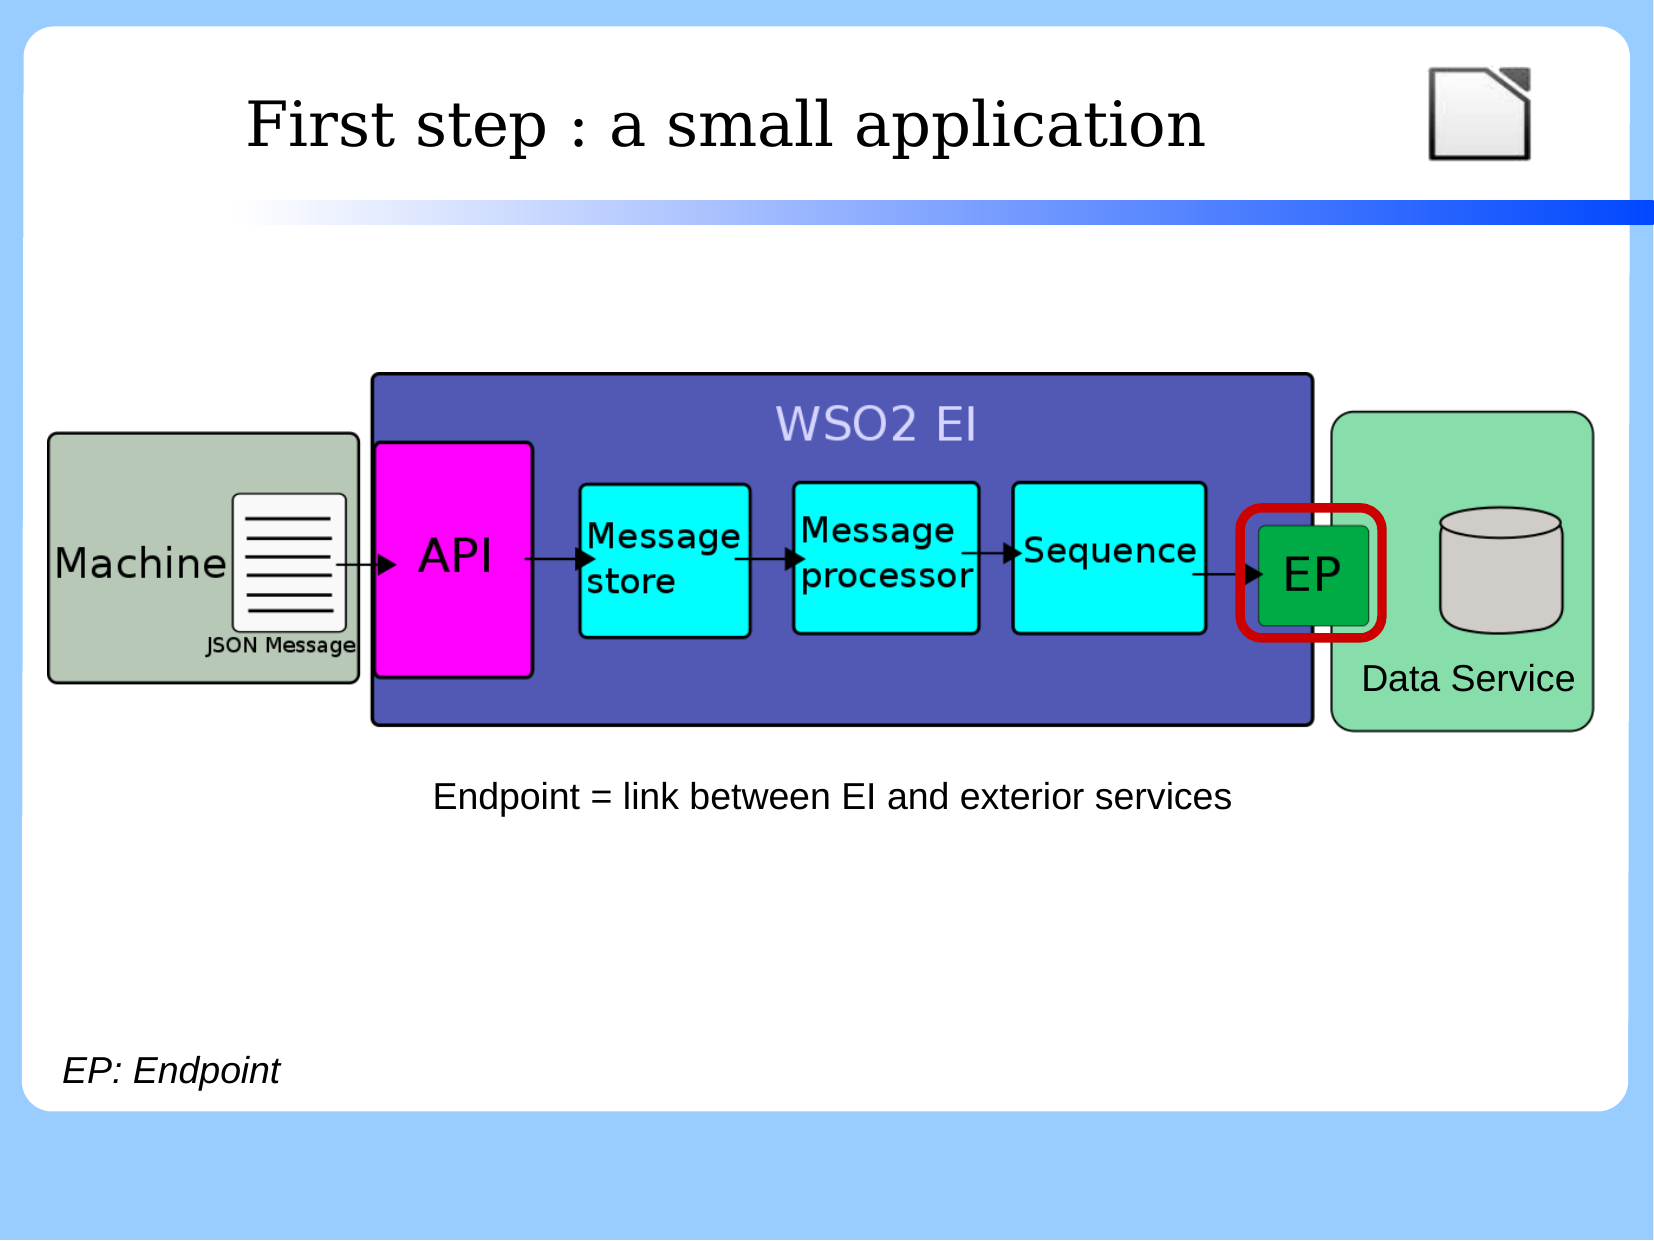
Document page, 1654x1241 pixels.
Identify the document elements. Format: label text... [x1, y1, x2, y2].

text_box Endpoint = link between EI and exterior services [59, 767, 1607, 839]
title First step : a small application [82, 49, 1371, 201]
text_box EP: Endpoint [47, 1041, 1595, 1099]
picture [47, 372, 1595, 733]
picture [1417, 47, 1562, 177]
text_box Data Service [1346, 649, 1595, 707]
